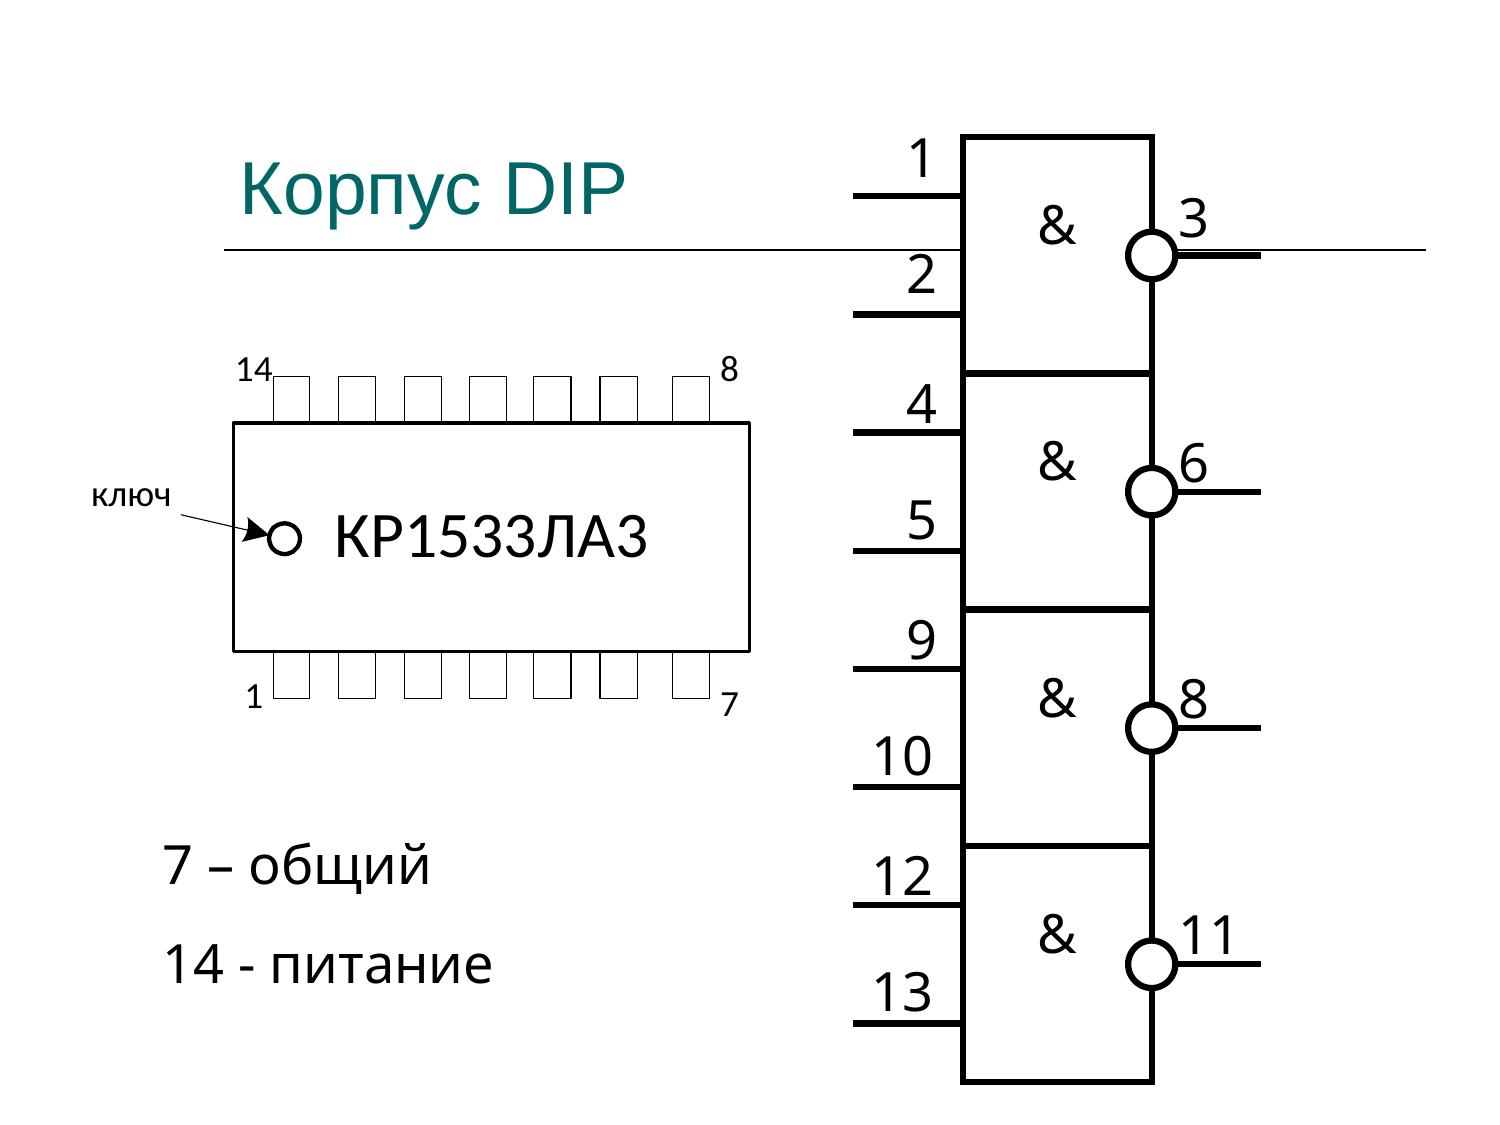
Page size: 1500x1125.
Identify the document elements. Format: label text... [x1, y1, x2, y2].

text_box [1128, 231, 1176, 280]
text_box & [962, 373, 1152, 609]
text_box 7 – общий 14 - питание [147, 822, 561, 1002]
text_box 11 [1163, 893, 1282, 974]
text_box [1128, 704, 1174, 752]
text_box & [962, 846, 1152, 1083]
text_box [1128, 940, 1174, 989]
text_box 1 [891, 116, 975, 197]
text_box [1128, 467, 1173, 516]
text_box 10 [856, 713, 975, 794]
text_box & [962, 609, 1152, 846]
text_box 12 [856, 834, 975, 915]
title Корпус DIP [224, 49, 1425, 237]
text_box & [962, 137, 1152, 373]
text_box 6 [1163, 420, 1247, 502]
chart [76, 326, 768, 750]
text_box 4 [891, 361, 975, 443]
text_box 3 [1163, 175, 1247, 256]
text_box 8 [1163, 656, 1247, 738]
text_box 9 [891, 597, 975, 679]
text_box 13 [856, 949, 975, 1031]
text_box 2 [891, 231, 975, 313]
text_box 5 [891, 477, 975, 558]
